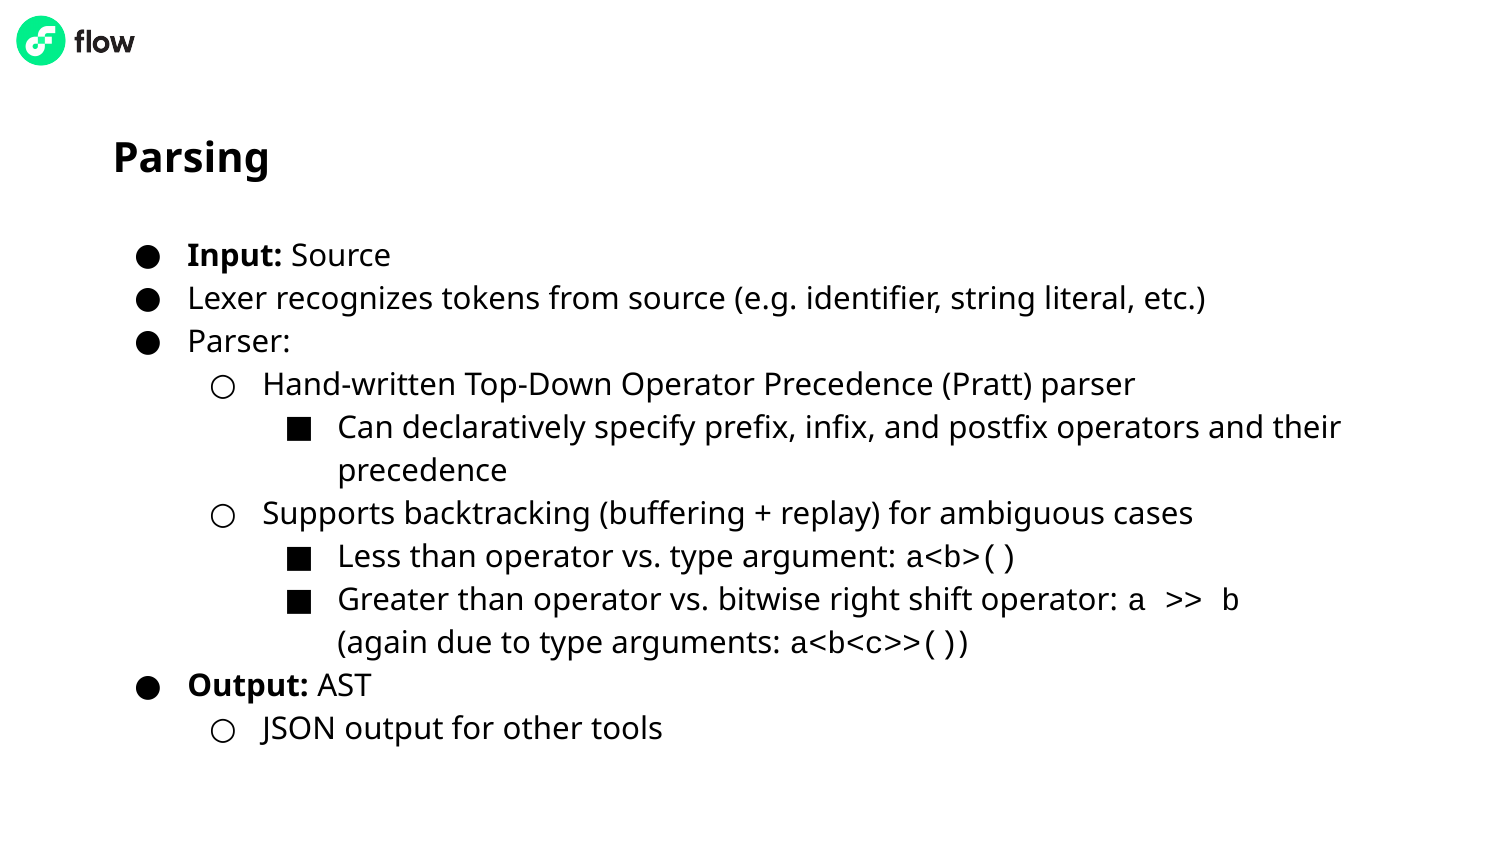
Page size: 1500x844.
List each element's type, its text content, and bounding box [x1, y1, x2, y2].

picture [14, 14, 137, 67]
text_box Input: Source Lexer recognizes tokens from source (e.g. identifier, string literal, etc.) Parser: Hand-written Top-Down Operator Precedence (Pratt) parser Can declaratively specify prefix, infix, and postfix operators and their precedence Supports backtracking (buffering + replay) for ambiguous cases Less than operator vs. type argument: a<b>() Greater than operator vs. bitwise right shift operator: a >> b (again due to type arguments: a<b<c>>()) Output: AST JSON output for other tools [97, 214, 1409, 777]
text_box Parsing [97, 115, 820, 197]
